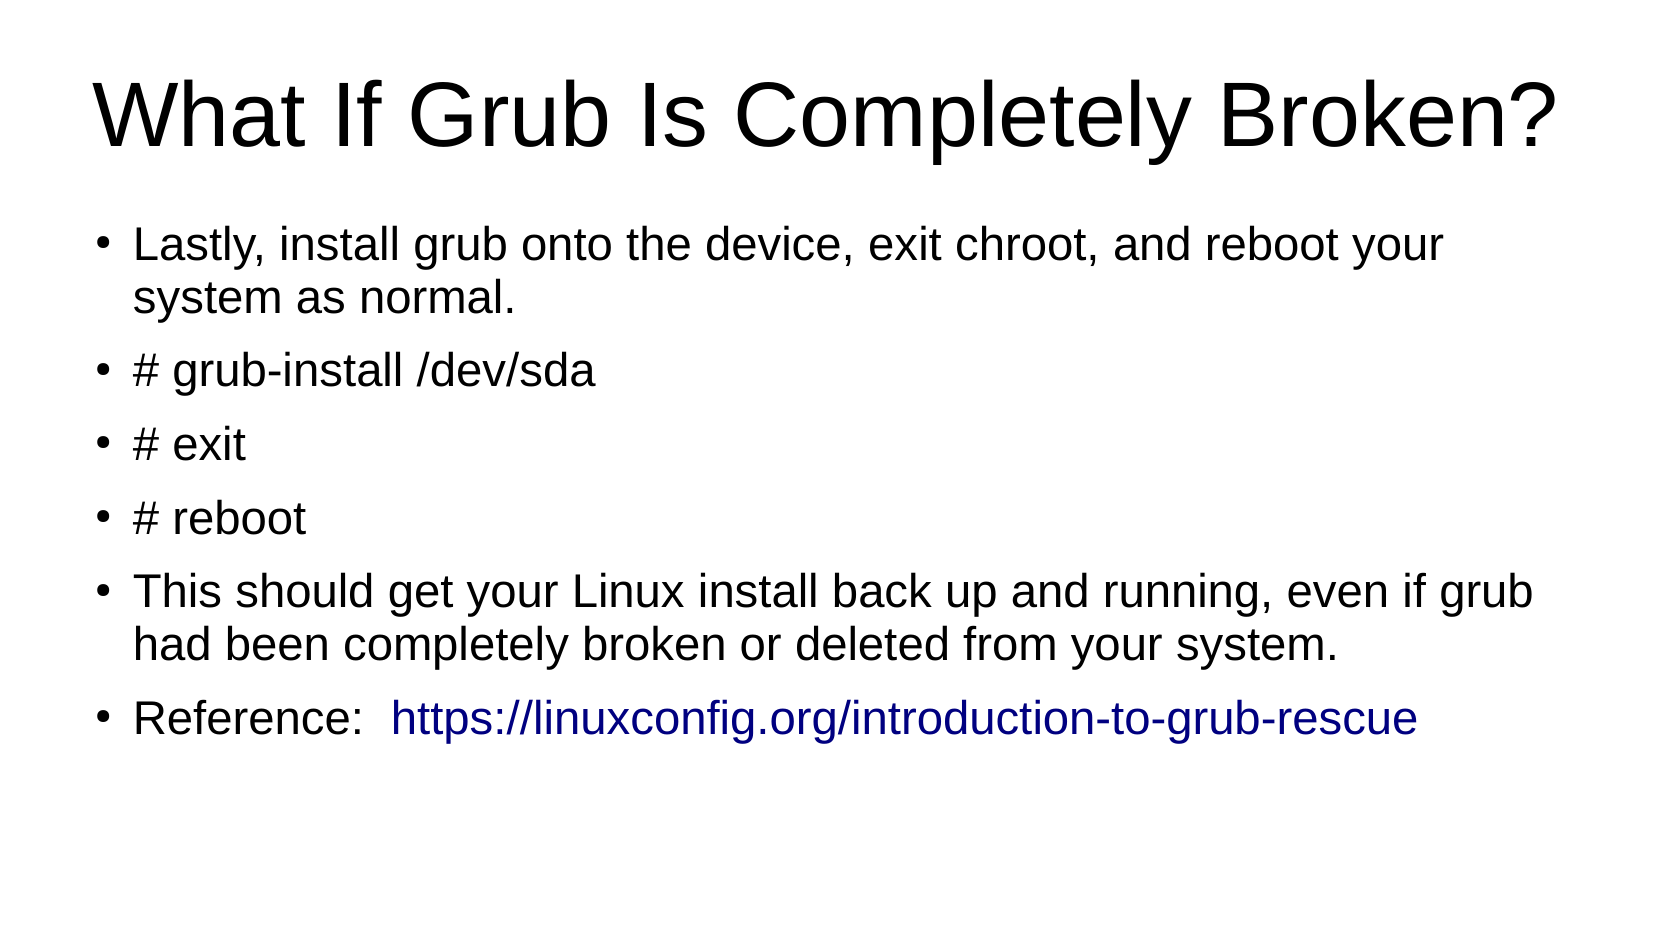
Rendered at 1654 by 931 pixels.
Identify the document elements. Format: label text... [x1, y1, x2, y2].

list Lastly, install grub onto the device, exit chroot, and reboot your system as normal. # grub-install /dev/sda # exit # reboot This should get your Linux install back up and running, even if grub had been completely broken or deleted from your system. Reference: https://linuxconfig.org/introduction-to-grub-rescue [82, 217, 1571, 758]
title What If Grub Is Completely Broken? [82, 37, 1571, 193]
